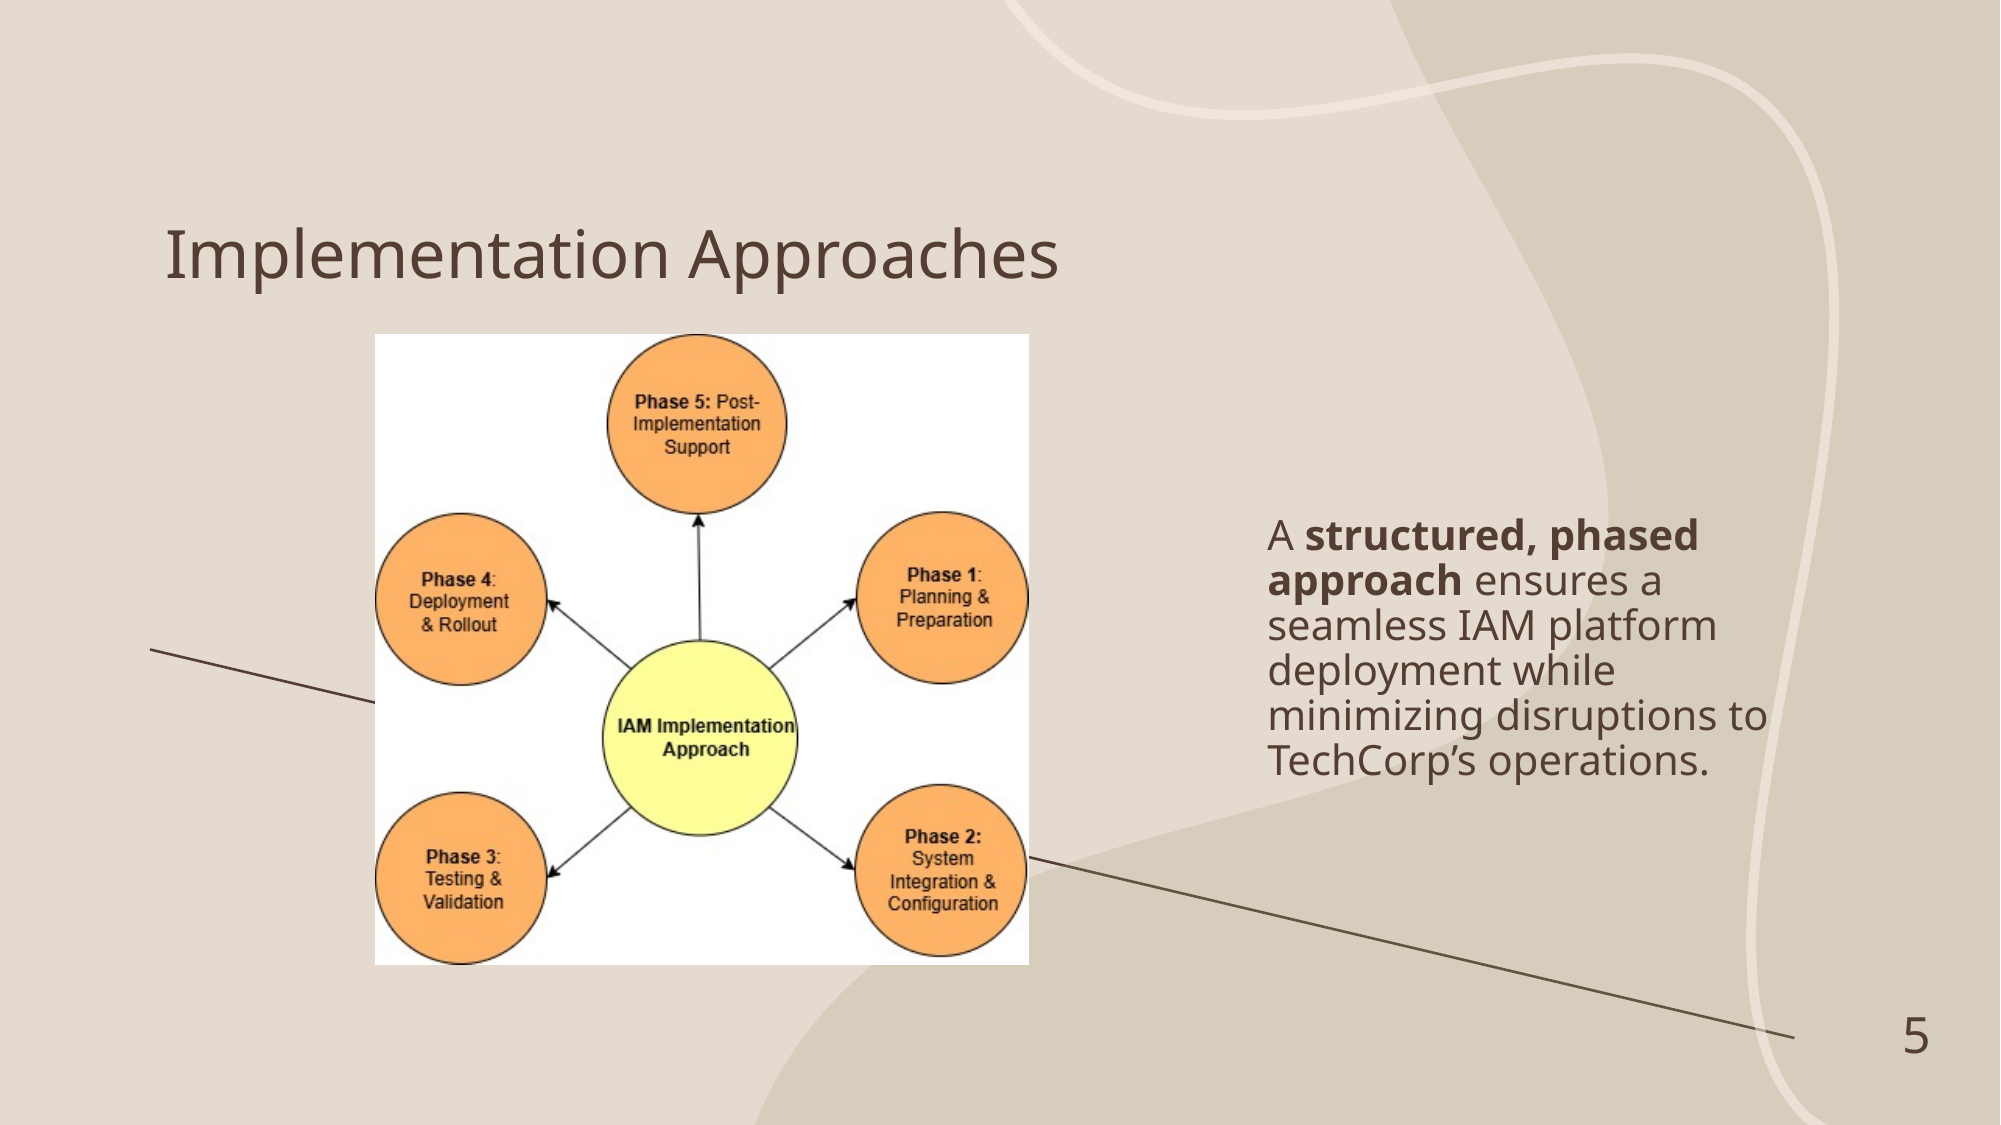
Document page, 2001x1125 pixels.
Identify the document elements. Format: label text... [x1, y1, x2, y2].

picture [375, 334, 1029, 965]
list A structured, phased approach ensures a seamless IAM platform deployment while minimizing disruptions to TechCorp’s operations. [1252, 334, 1850, 965]
text_box 4 [1862, 964, 1971, 1112]
title Implementation Approaches [150, 149, 1850, 300]
